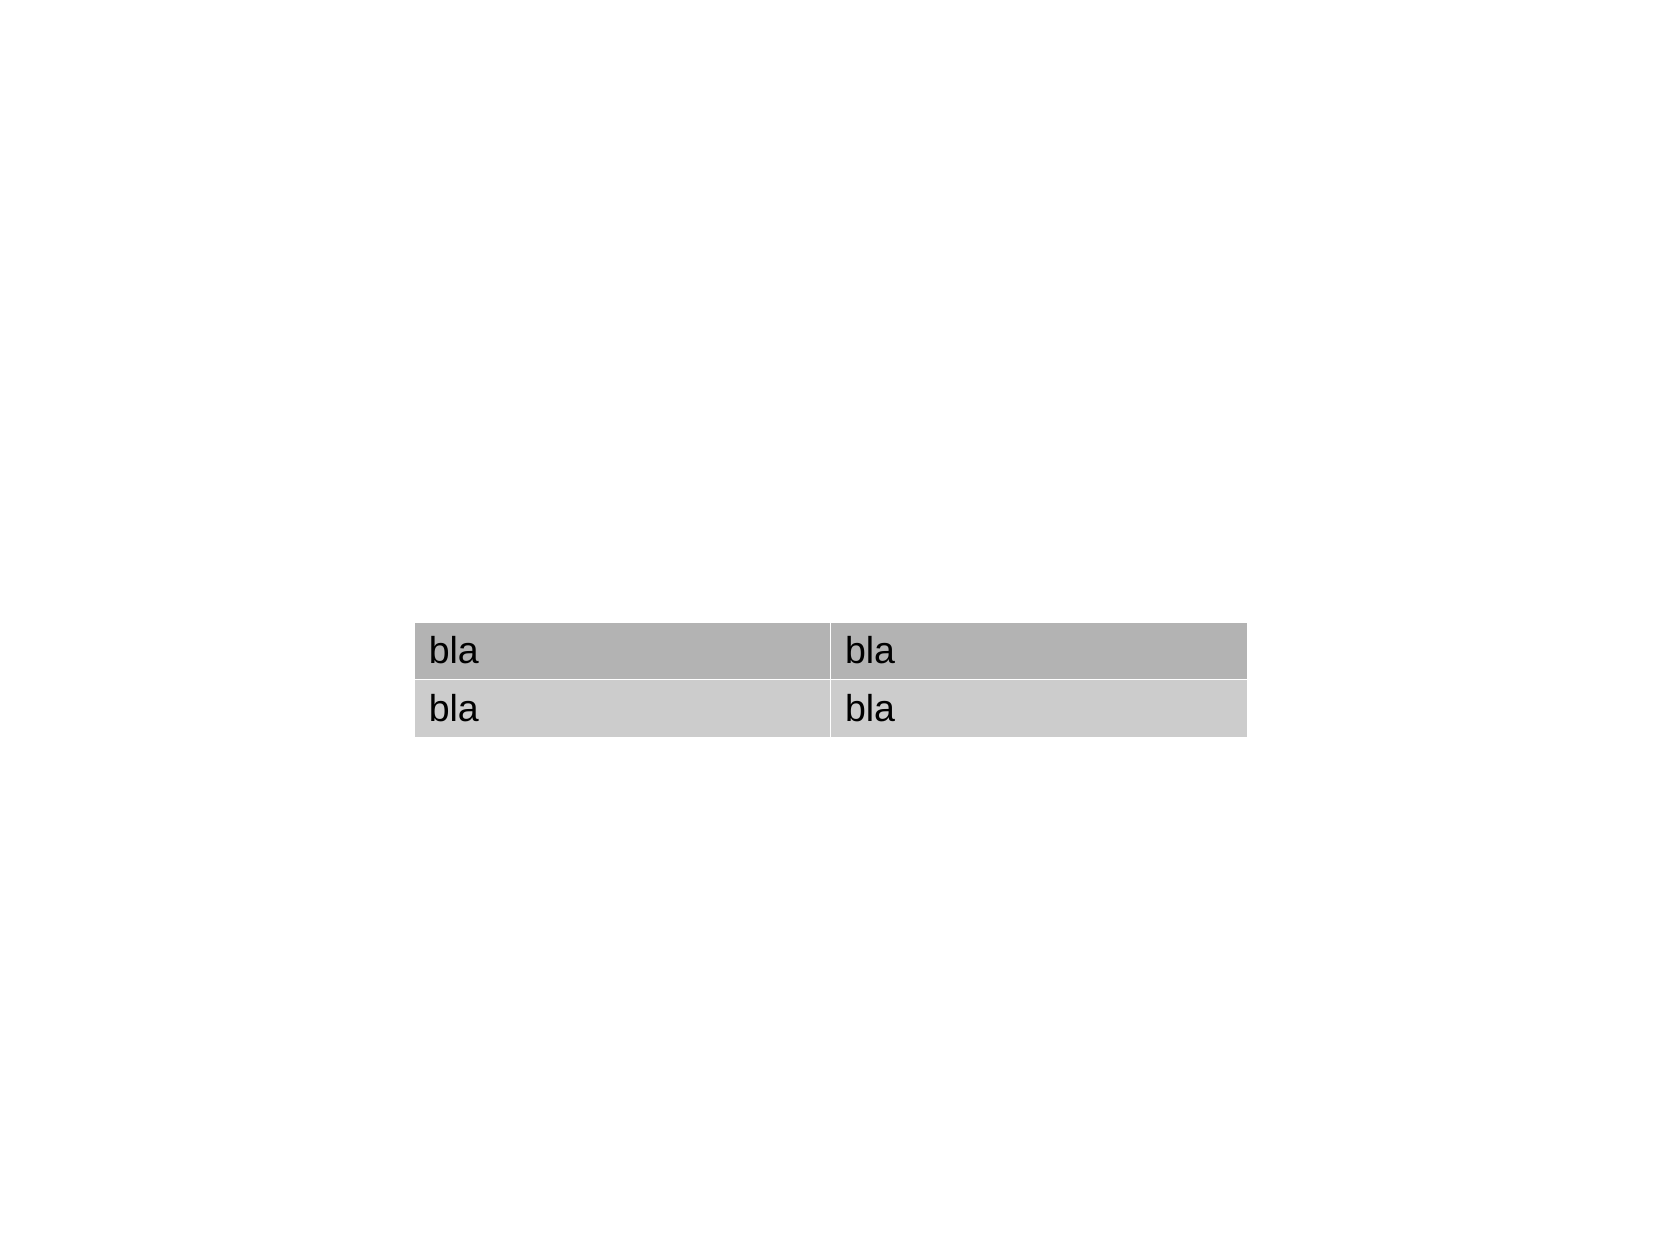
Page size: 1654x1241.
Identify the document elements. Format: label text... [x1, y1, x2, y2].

table_header bla [831, 623, 1247, 679]
table_header bla [415, 623, 830, 679]
table_cell bla [831, 680, 1247, 737]
table_cell bla [415, 680, 830, 737]
